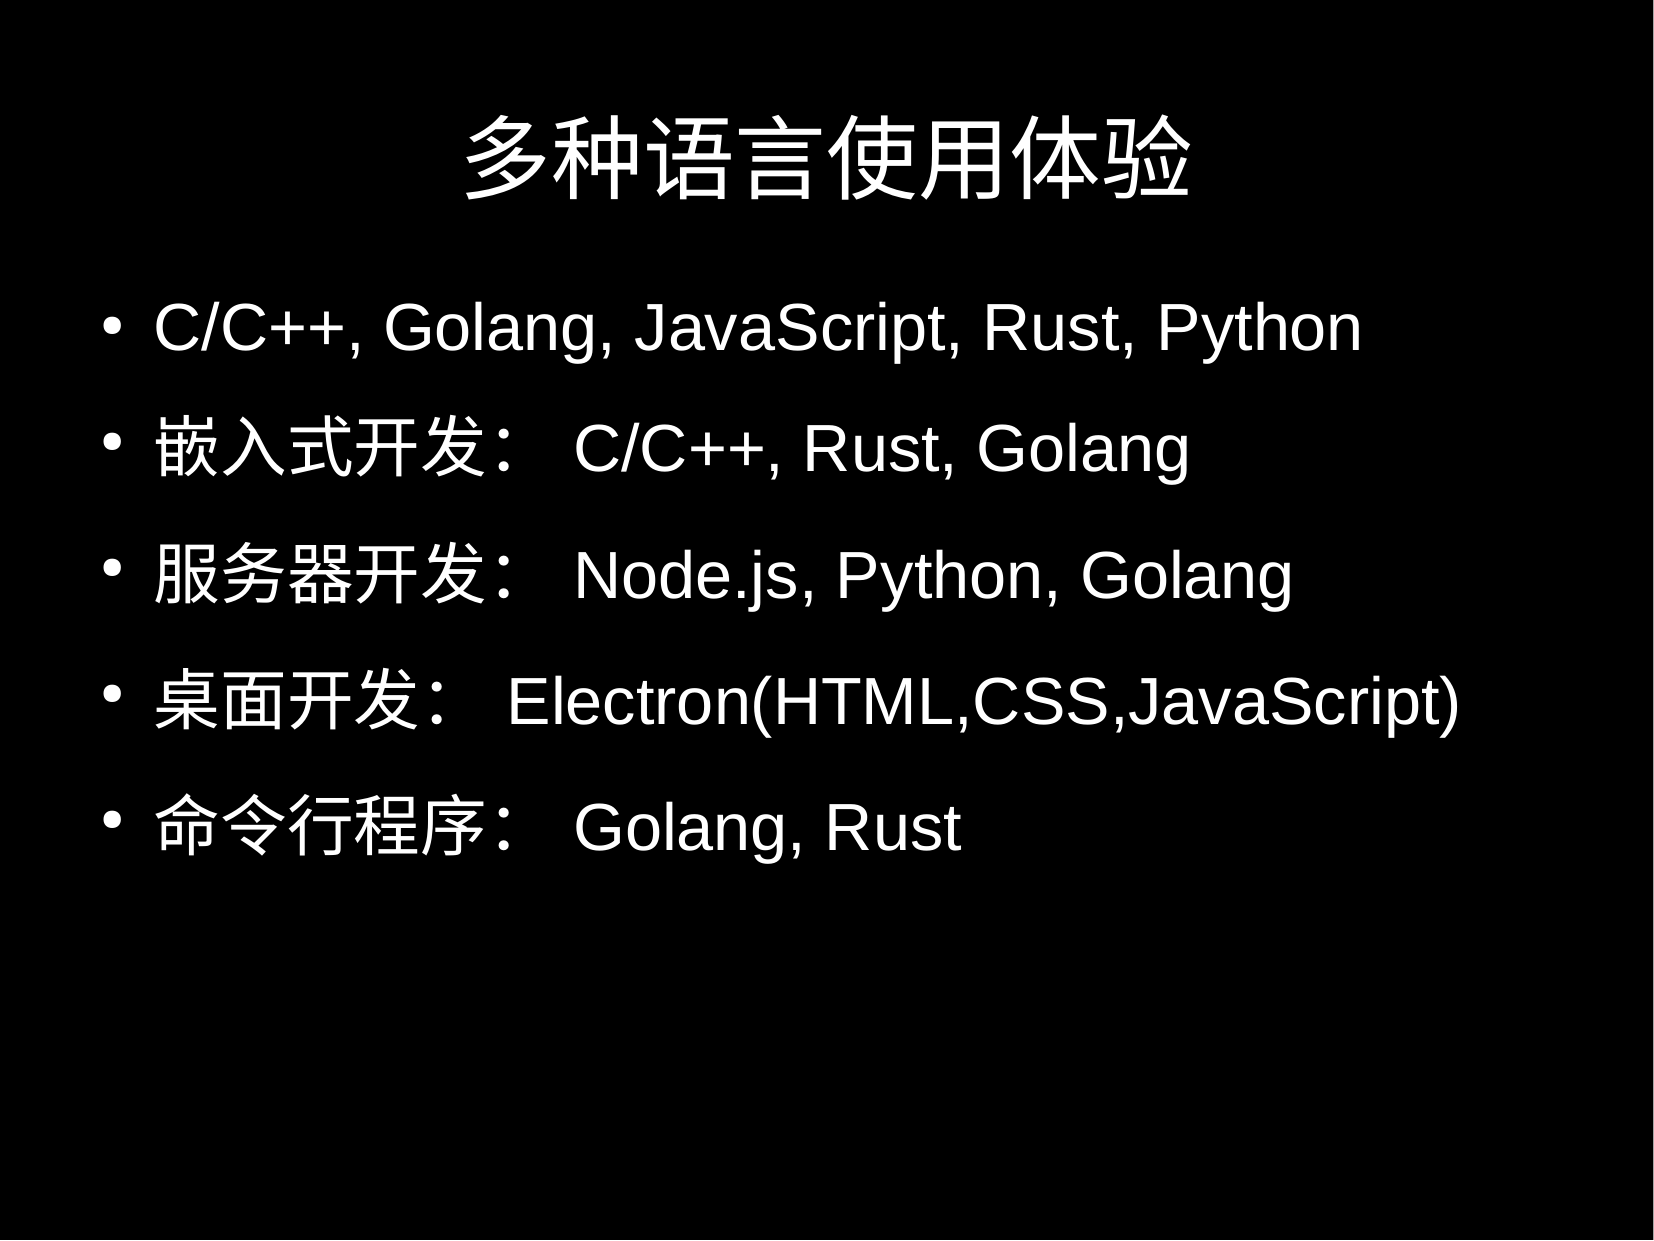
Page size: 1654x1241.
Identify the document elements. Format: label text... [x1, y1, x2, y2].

title 多种语言使用体验 [82, 49, 1571, 257]
list C/C++, Golang, JavaScript, Rust, Python 嵌入式开发：C/C++, Rust, Golang 服务器开发：Node.js, Python, Golang 桌面开发：Electron(HTML,CSS,JavaScript) 命令行程序：Golang, Rust [82, 290, 1571, 1010]
